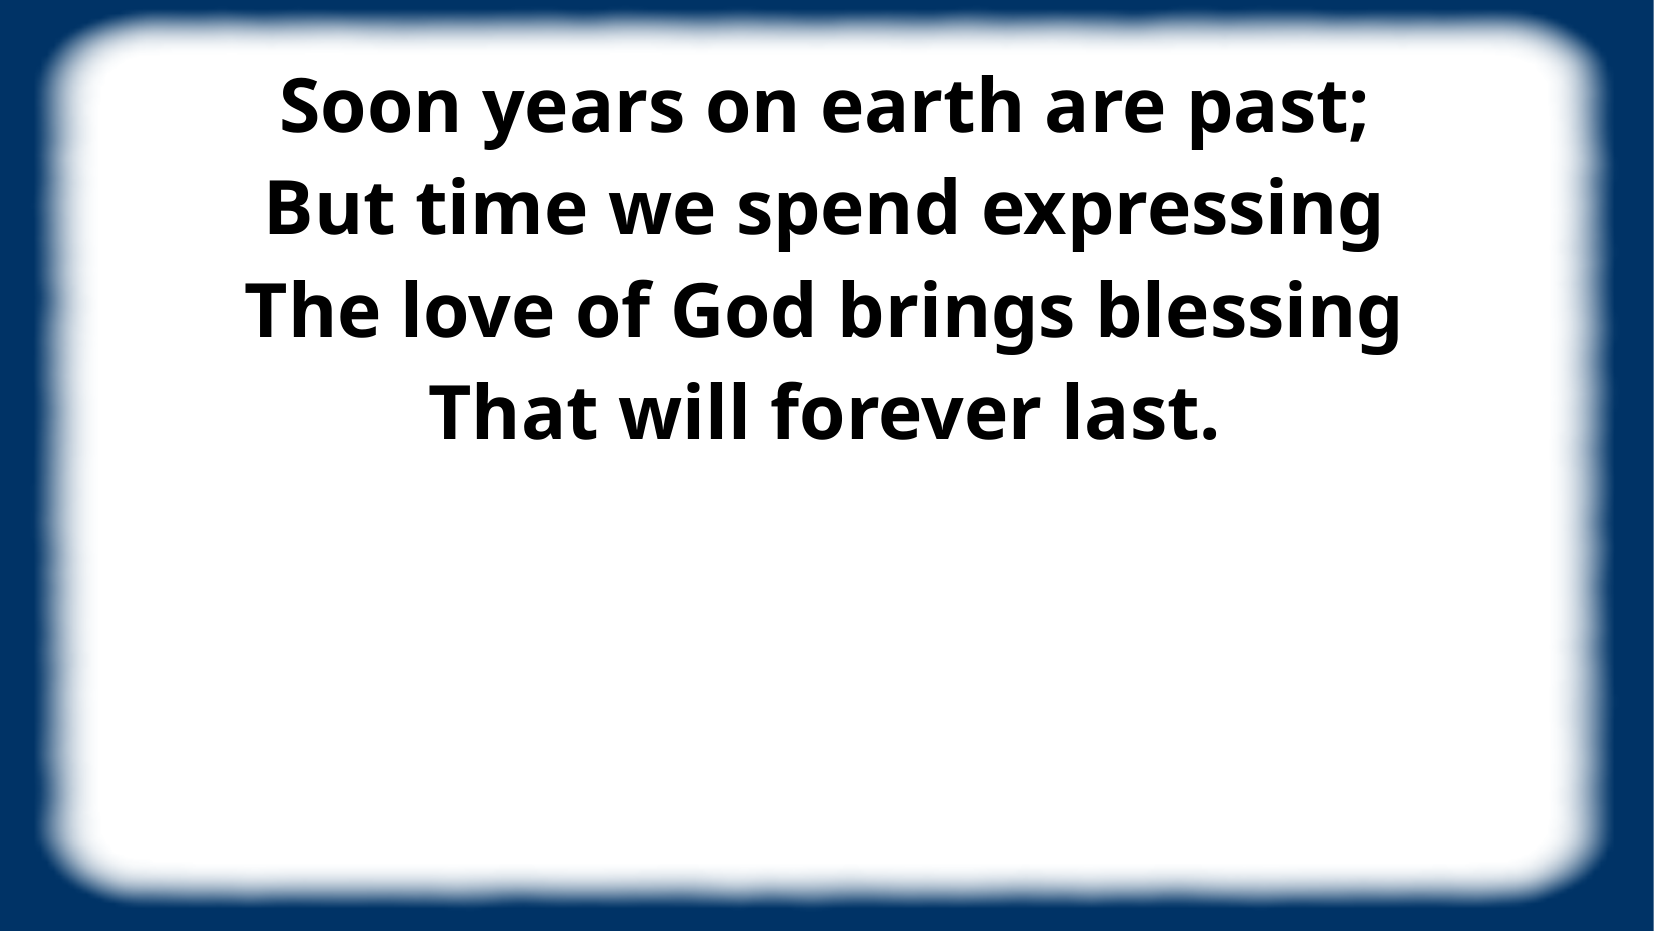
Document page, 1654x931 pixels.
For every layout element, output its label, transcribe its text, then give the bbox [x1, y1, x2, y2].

picture [0, 0, 1654, 931]
text_box Soon years on earth are past; But time we spend expressing The love of God brings blessing That will forever last. [90, 45, 1561, 460]
